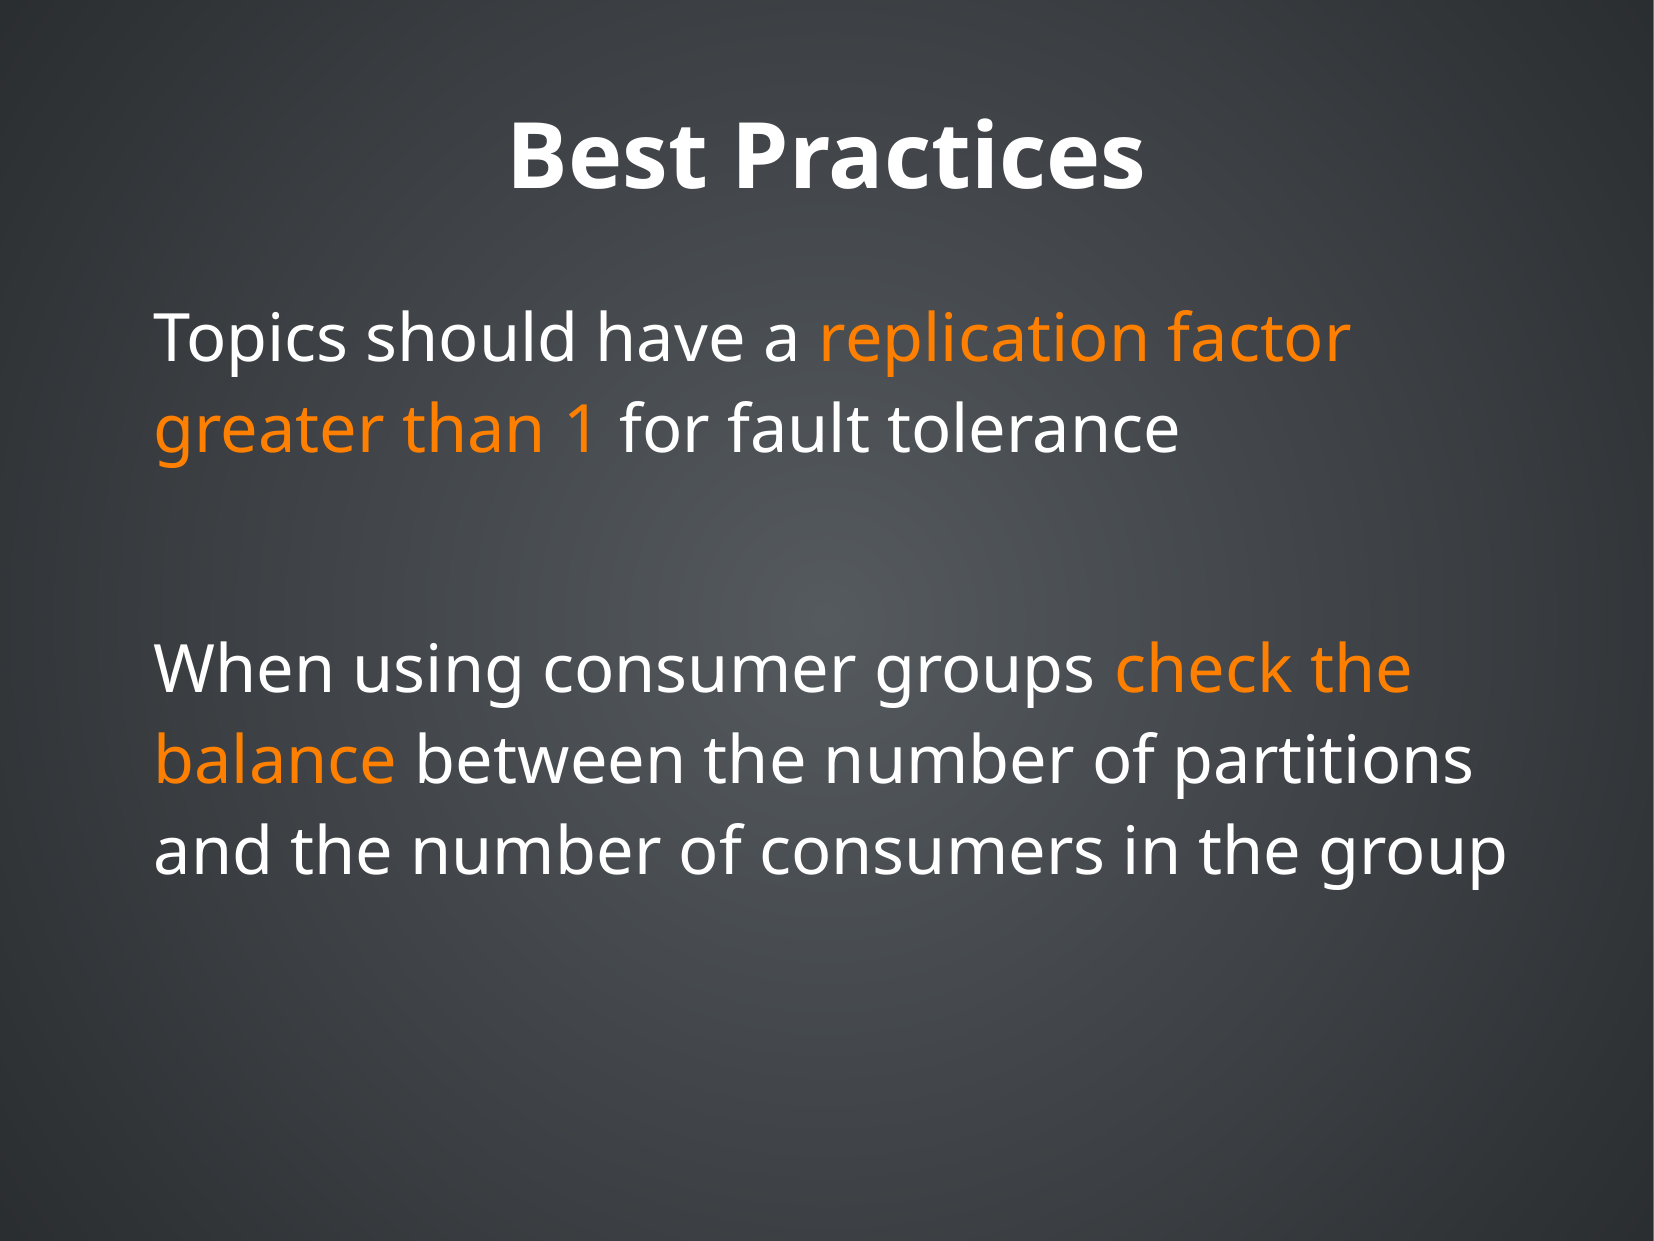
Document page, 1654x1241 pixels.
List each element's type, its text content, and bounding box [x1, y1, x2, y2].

title Best Practices [82, 49, 1571, 257]
picture [0, 0, 1654, 1241]
list Topics should have a replication factor greater than 1 for fault tolerance When using consumer groups check the balance between the number of partitions and the number of consumers in the group [82, 290, 1571, 1109]
